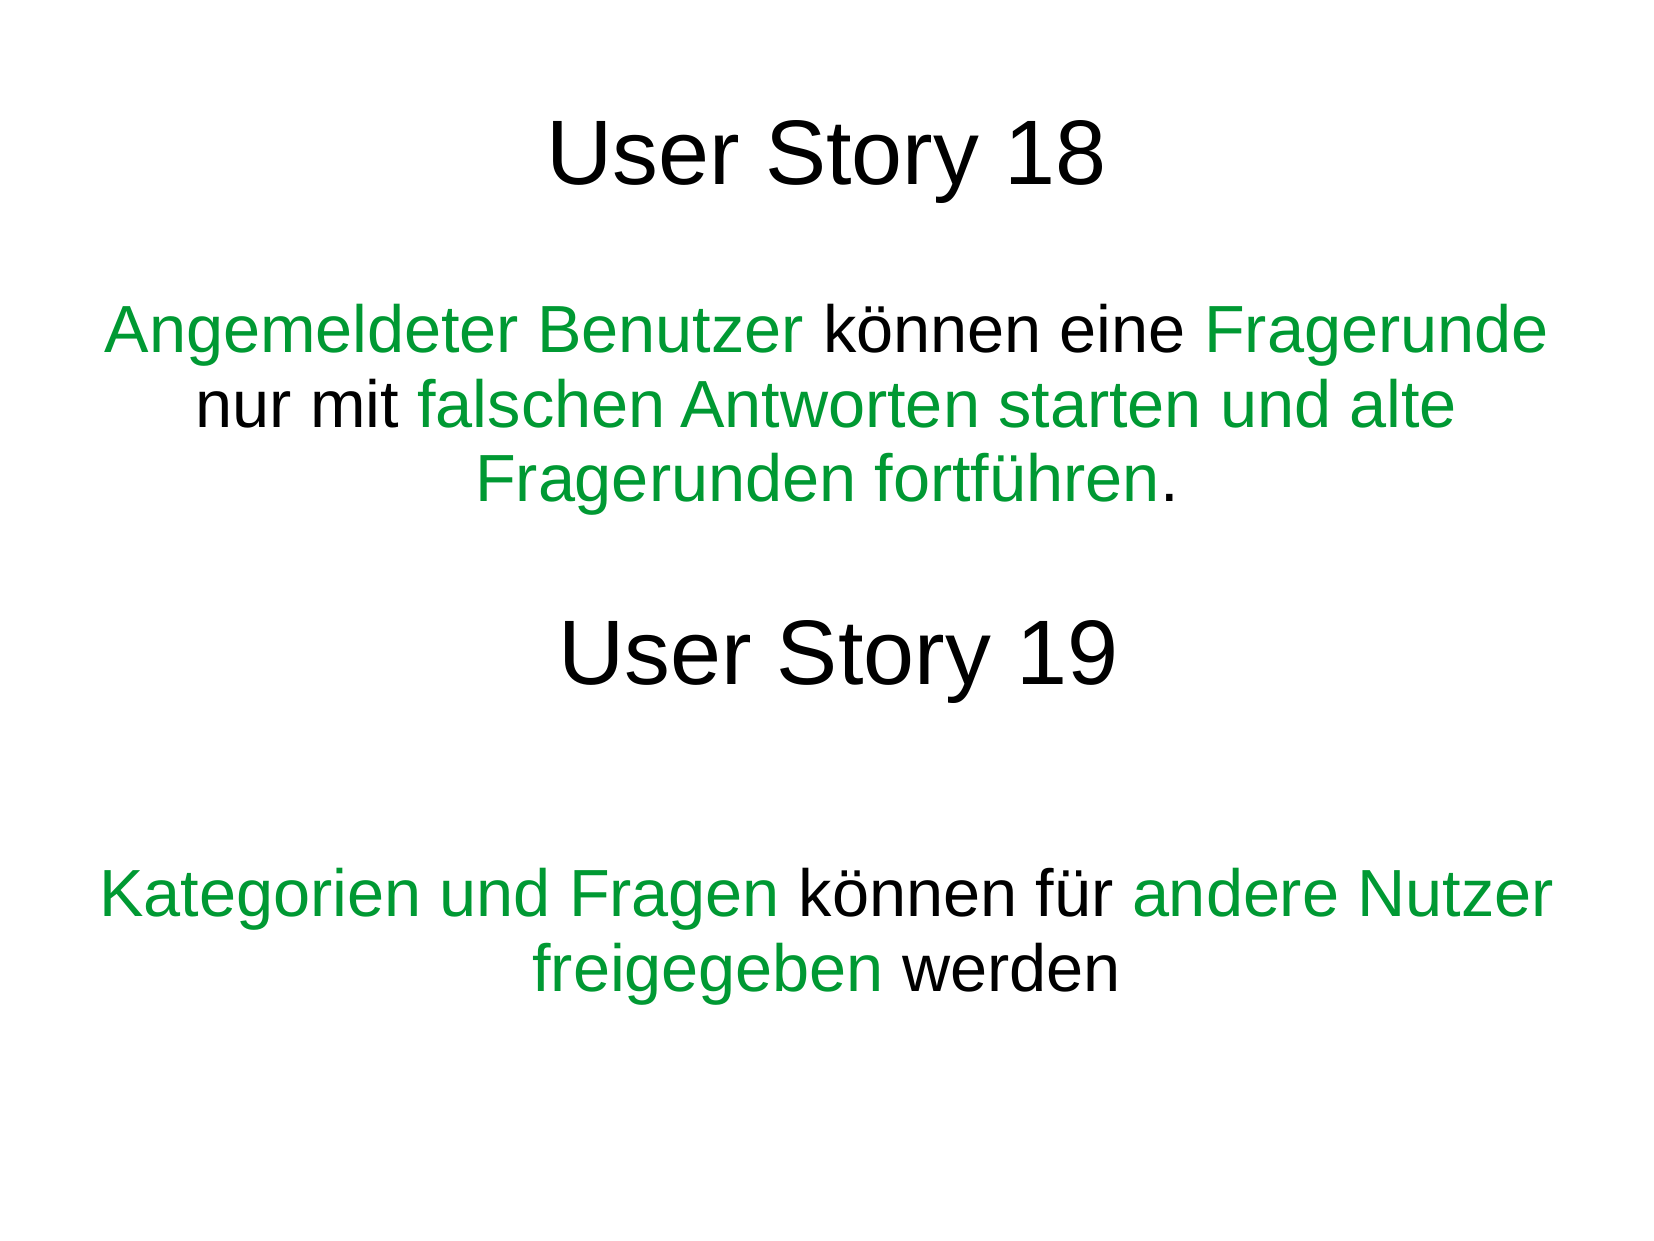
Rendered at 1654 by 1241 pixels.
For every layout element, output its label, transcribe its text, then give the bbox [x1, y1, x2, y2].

title User Story 19 [94, 548, 1583, 756]
title User Story 18 [82, 49, 1571, 236]
subtitle Angemeldeter Benutzer können eine Fragerunde nur mit falschen Antworten starten und alte Fragerunden fortführen. [82, 236, 1571, 573]
text_box Kategorien und Fragen können für andere Nutzer freigegeben werden [82, 762, 1571, 1099]
